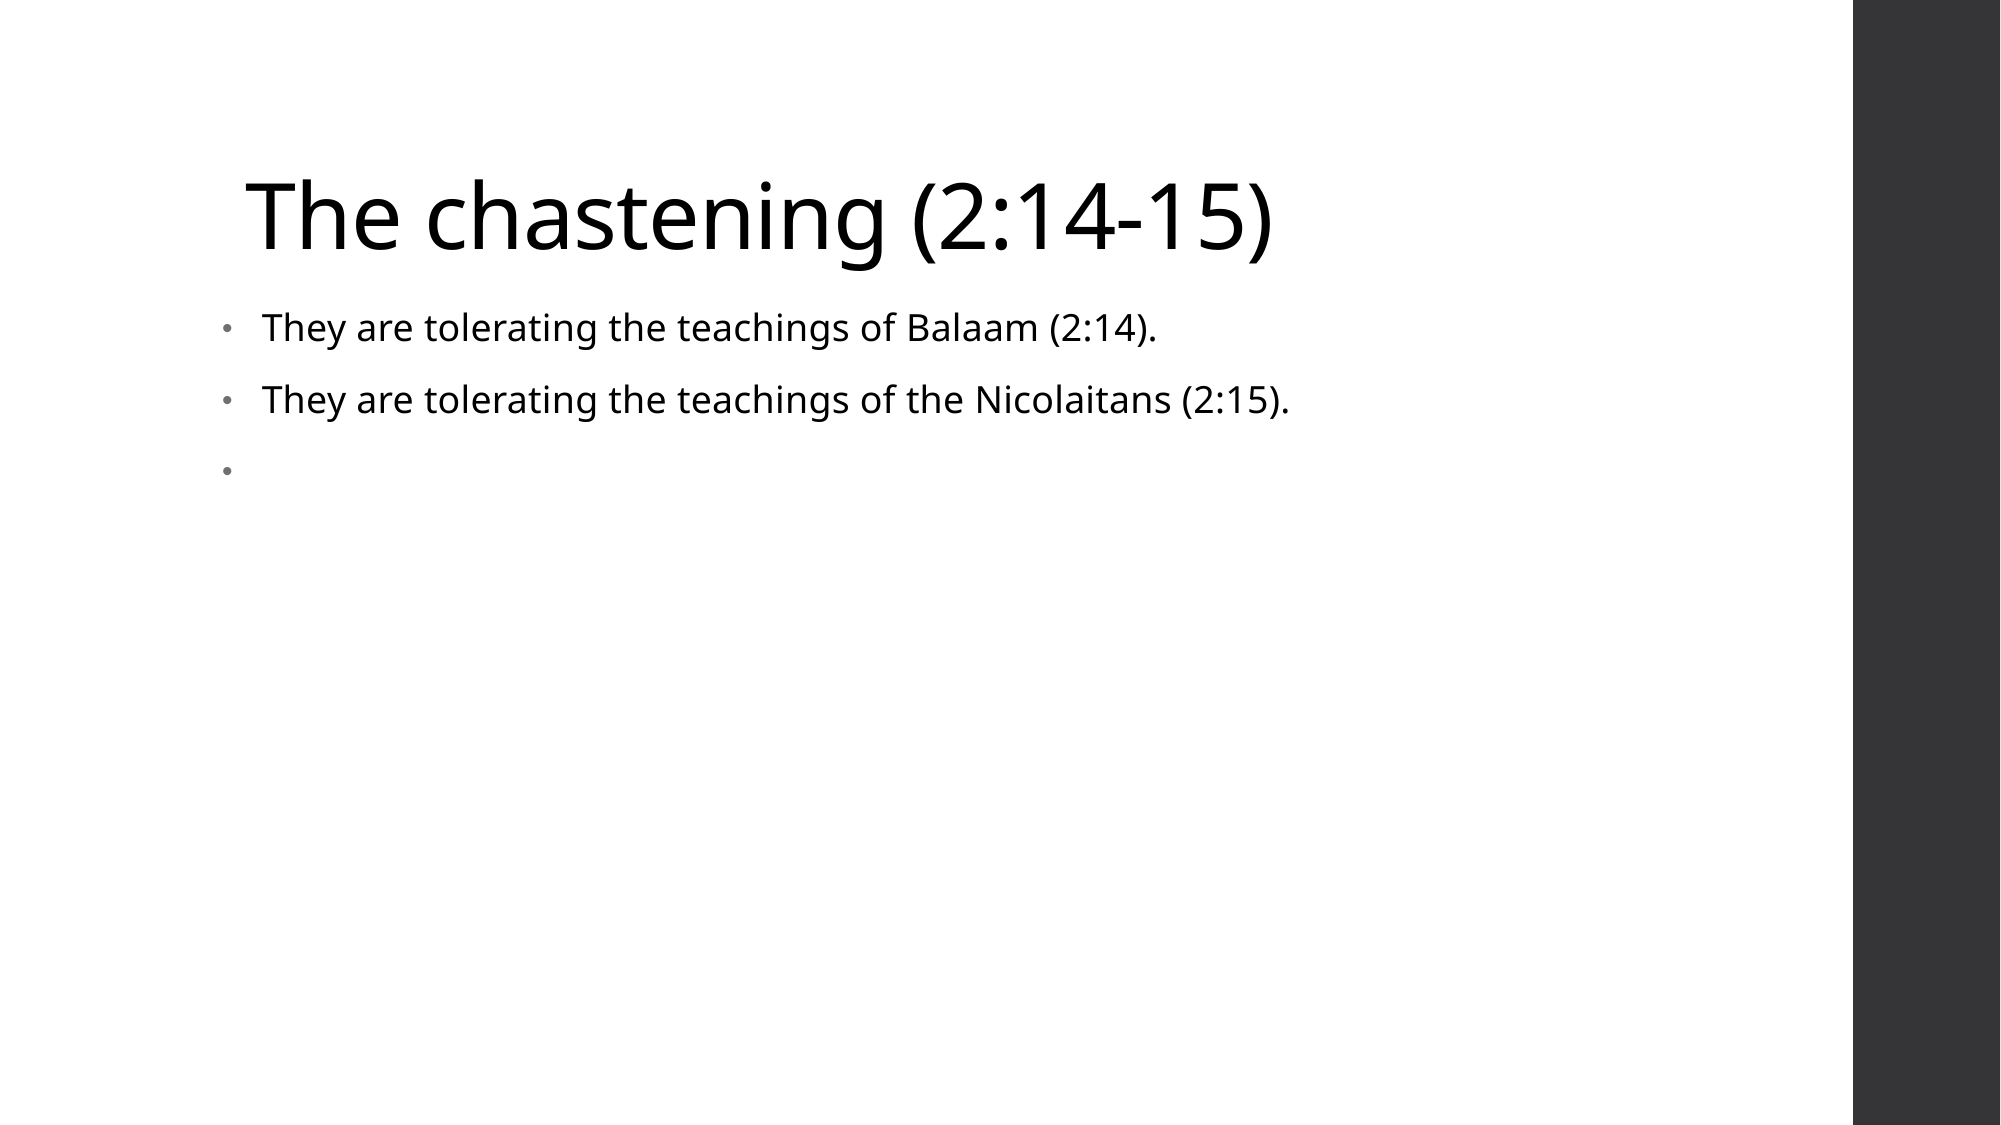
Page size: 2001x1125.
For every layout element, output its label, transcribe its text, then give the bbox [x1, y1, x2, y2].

title The chastening (2:14-15) [206, 60, 1797, 278]
list They are tolerating the teachings of Balaam (2:14). They are tolerating the teachings of the Nicolaitans (2:15). [206, 299, 1617, 1014]
